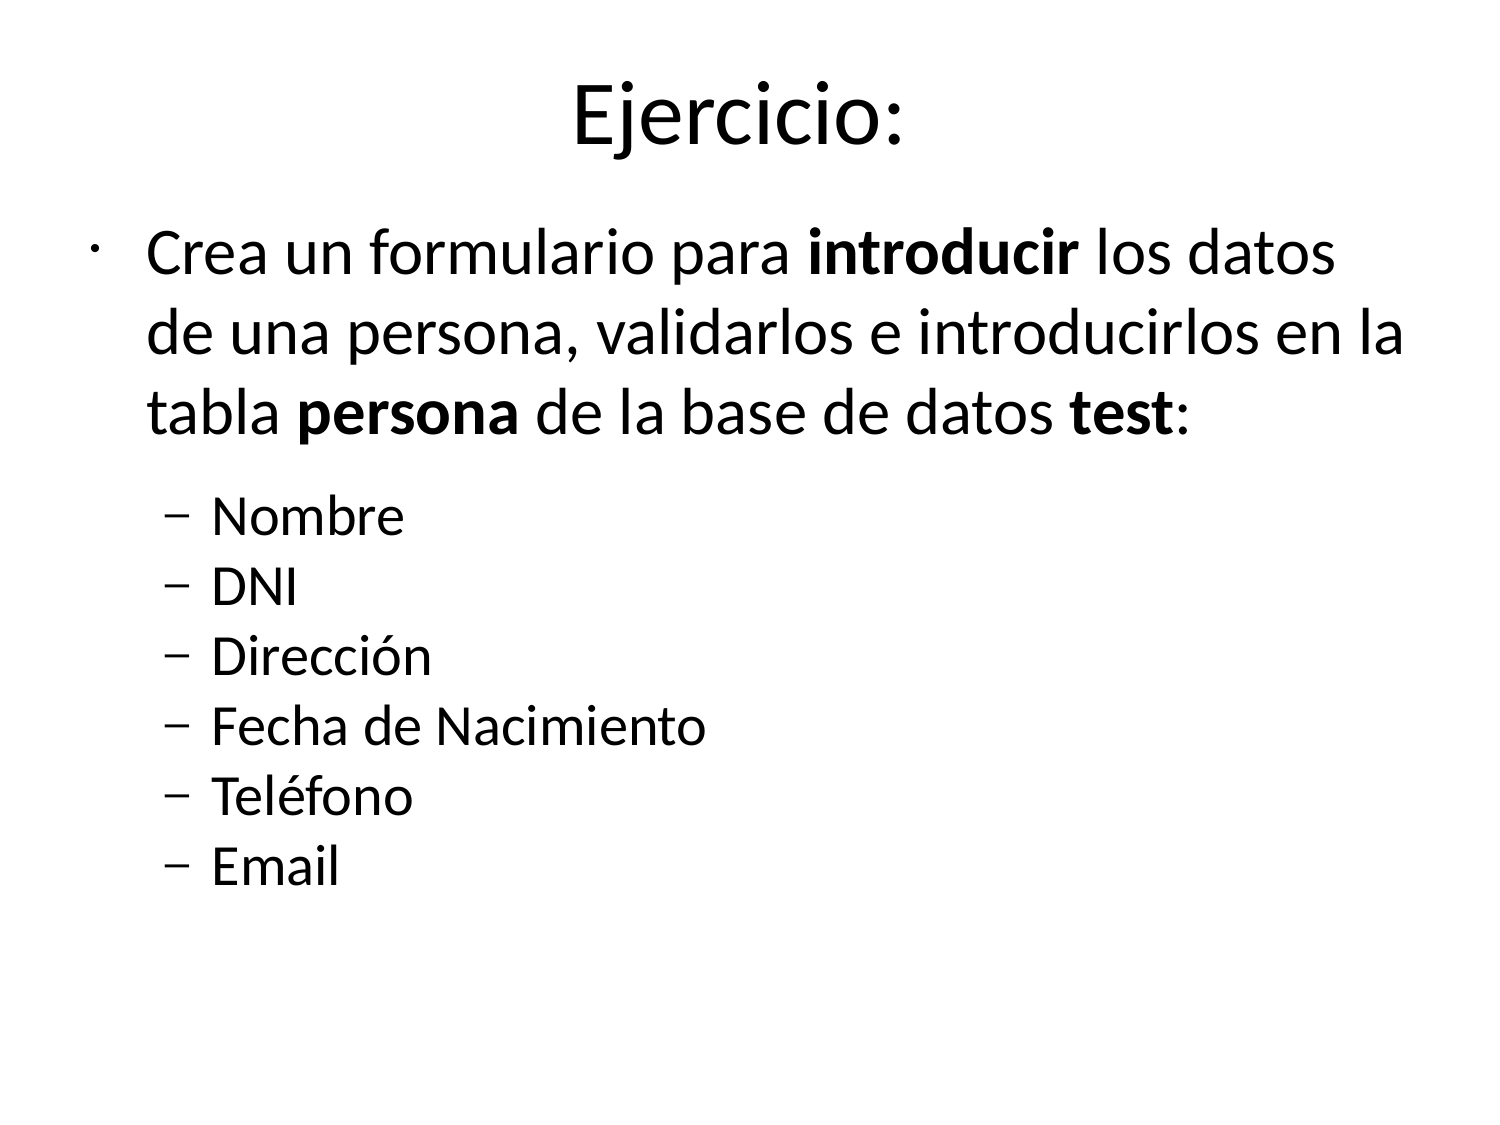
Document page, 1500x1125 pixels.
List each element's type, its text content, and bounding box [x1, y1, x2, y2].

title Ejercicio: [75, 45, 1425, 200]
list Crea un formulario para introducir los datos de una persona, validarlos e introducirlos en la tabla persona de la base de datos test: Nombre DNI Dirección Fecha de Nacimiento Teléfono Email [75, 200, 1425, 1016]
